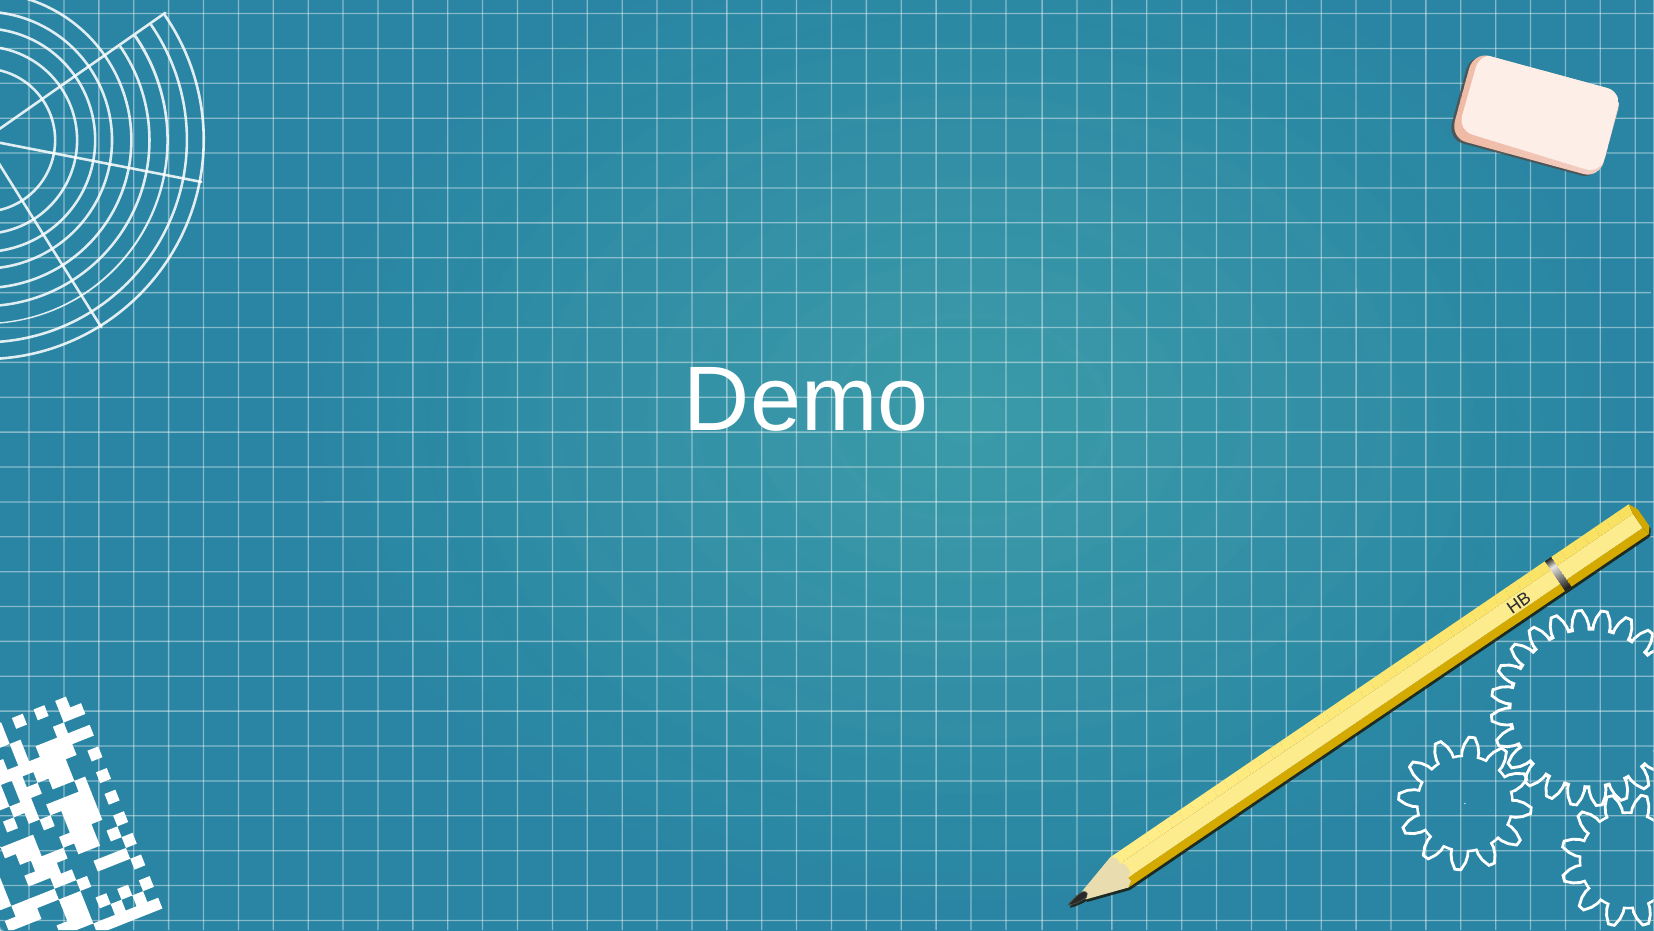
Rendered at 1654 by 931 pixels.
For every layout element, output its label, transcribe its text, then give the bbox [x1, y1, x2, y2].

title Demo [75, 292, 1564, 506]
